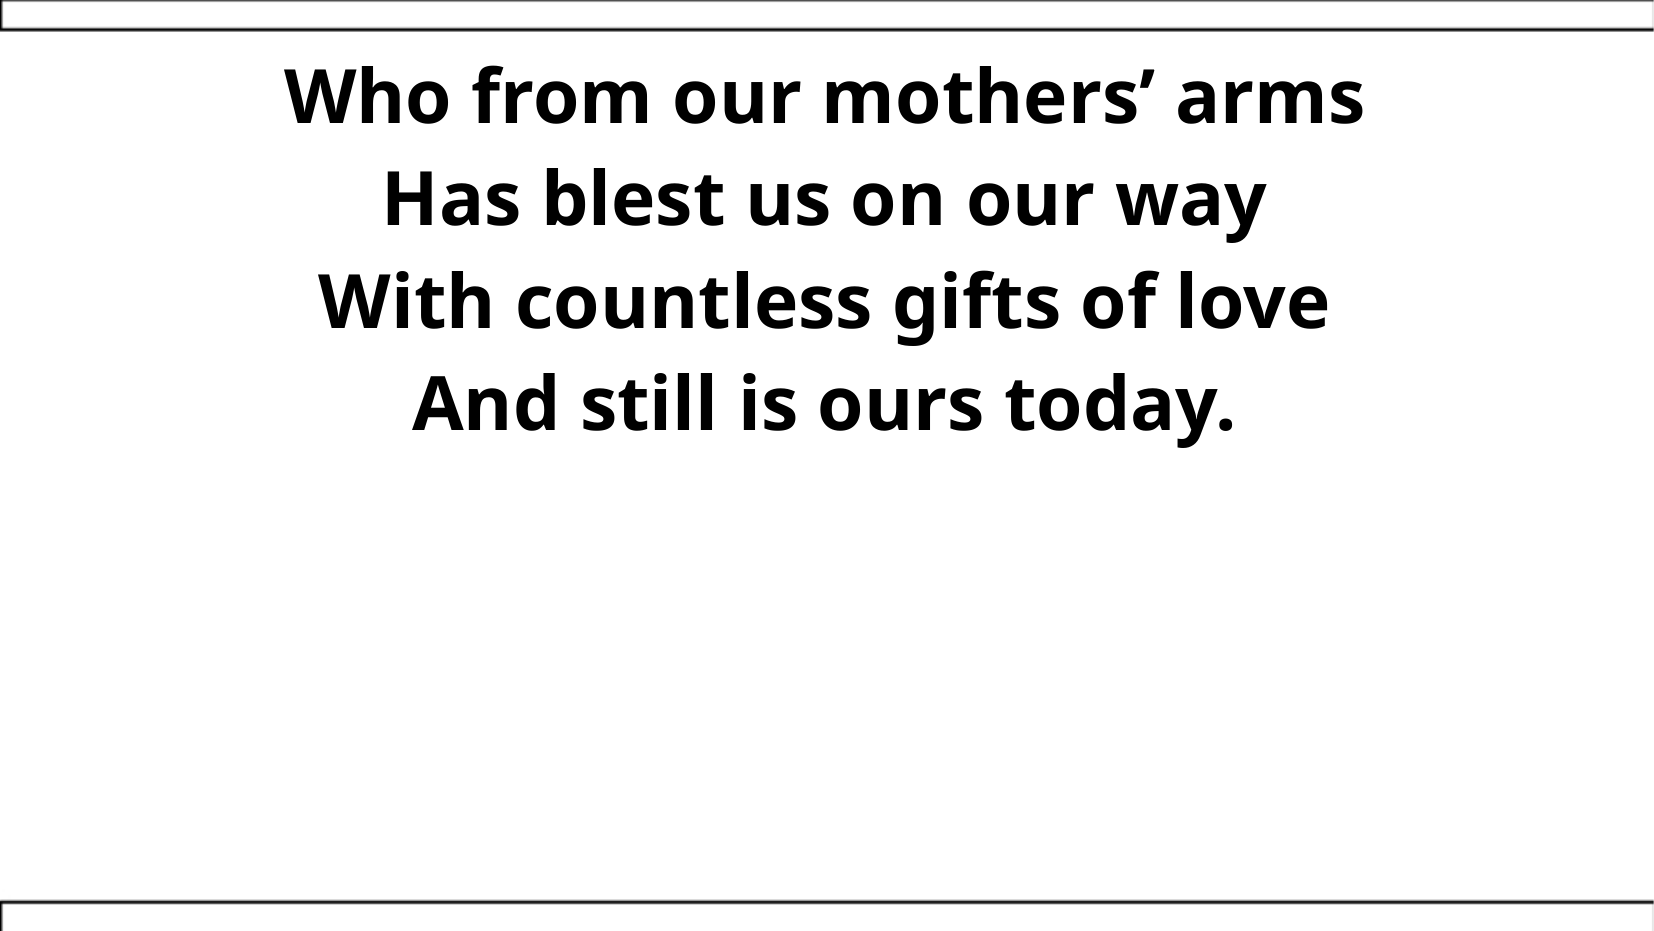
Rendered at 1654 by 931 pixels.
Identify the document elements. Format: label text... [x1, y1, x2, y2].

picture [0, 0, 1654, 931]
text_box Who from our mothers’ arms Has blest us on our way With countless gifts of love And still is ours today. [75, 35, 1576, 451]
